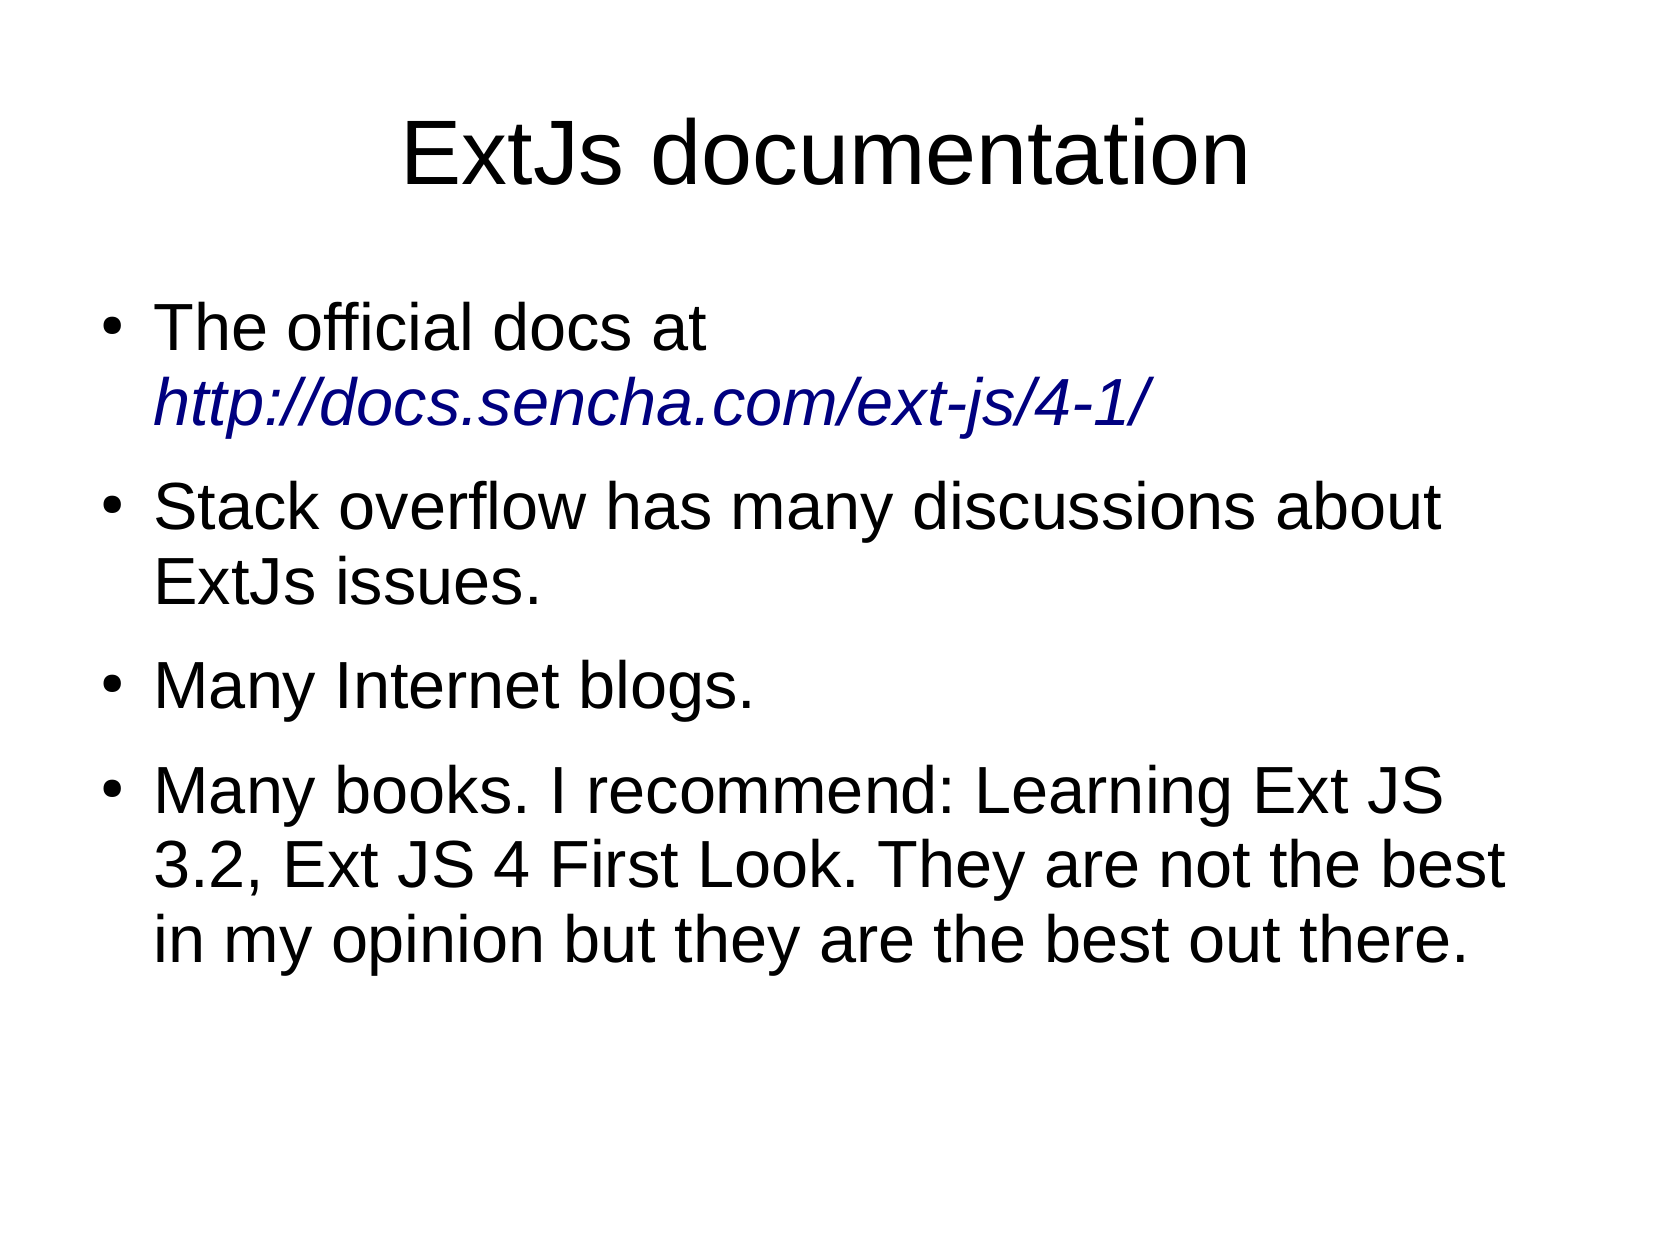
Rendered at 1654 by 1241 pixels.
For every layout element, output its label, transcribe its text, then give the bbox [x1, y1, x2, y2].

list The official docs at http://docs.sencha.com/ext-js/4-1/ Stack overflow has many discussions about ExtJs issues. Many Internet blogs. Many books. I recommend: Learning Ext JS 3.2, Ext JS 4 First Look. They are not the best in my opinion but they are the best out there. [82, 290, 1538, 1010]
title ExtJs documentation [82, 49, 1571, 257]
